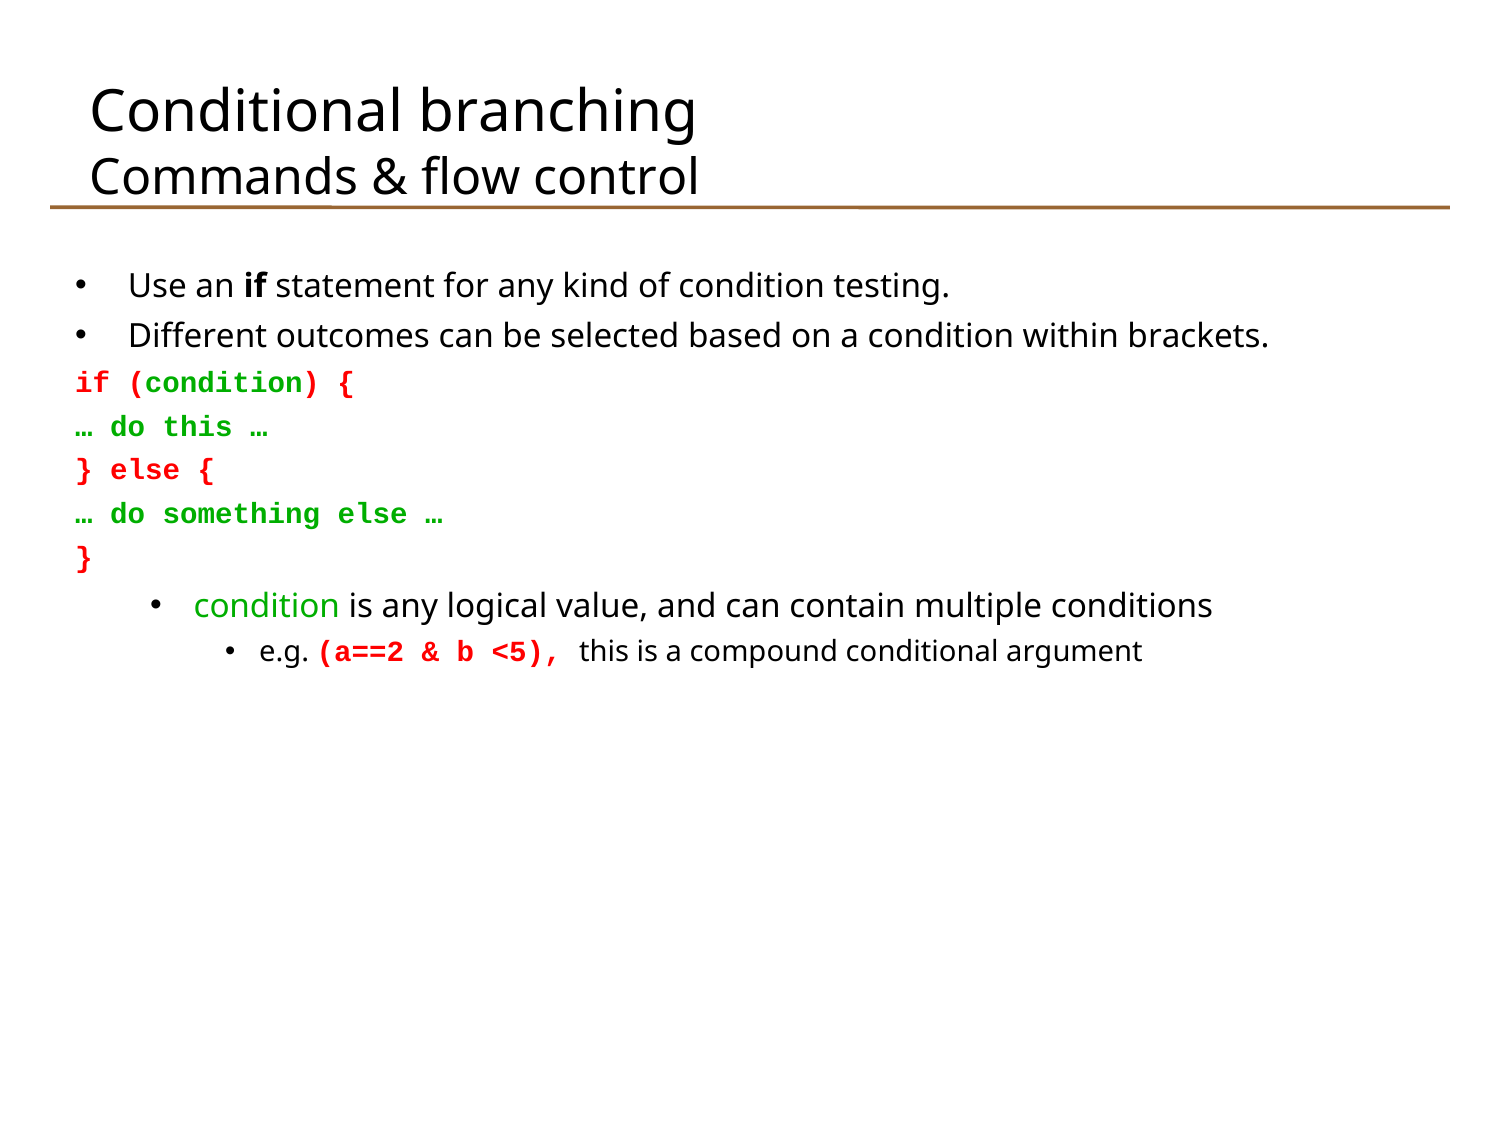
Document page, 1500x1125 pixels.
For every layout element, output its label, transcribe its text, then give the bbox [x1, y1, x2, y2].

text_box Use an if statement for any kind of condition testing. Different outcomes can be selected based on a condition within brackets. if (condition) { … do this … } else { … do something else … } condition is any logical value, and can contain multiple conditions e.g. (a==2 & b <5), this is a compound conditional argument [75, 263, 1425, 1006]
text_box Conditional branching Commands & flow control [75, 44, 1425, 233]
